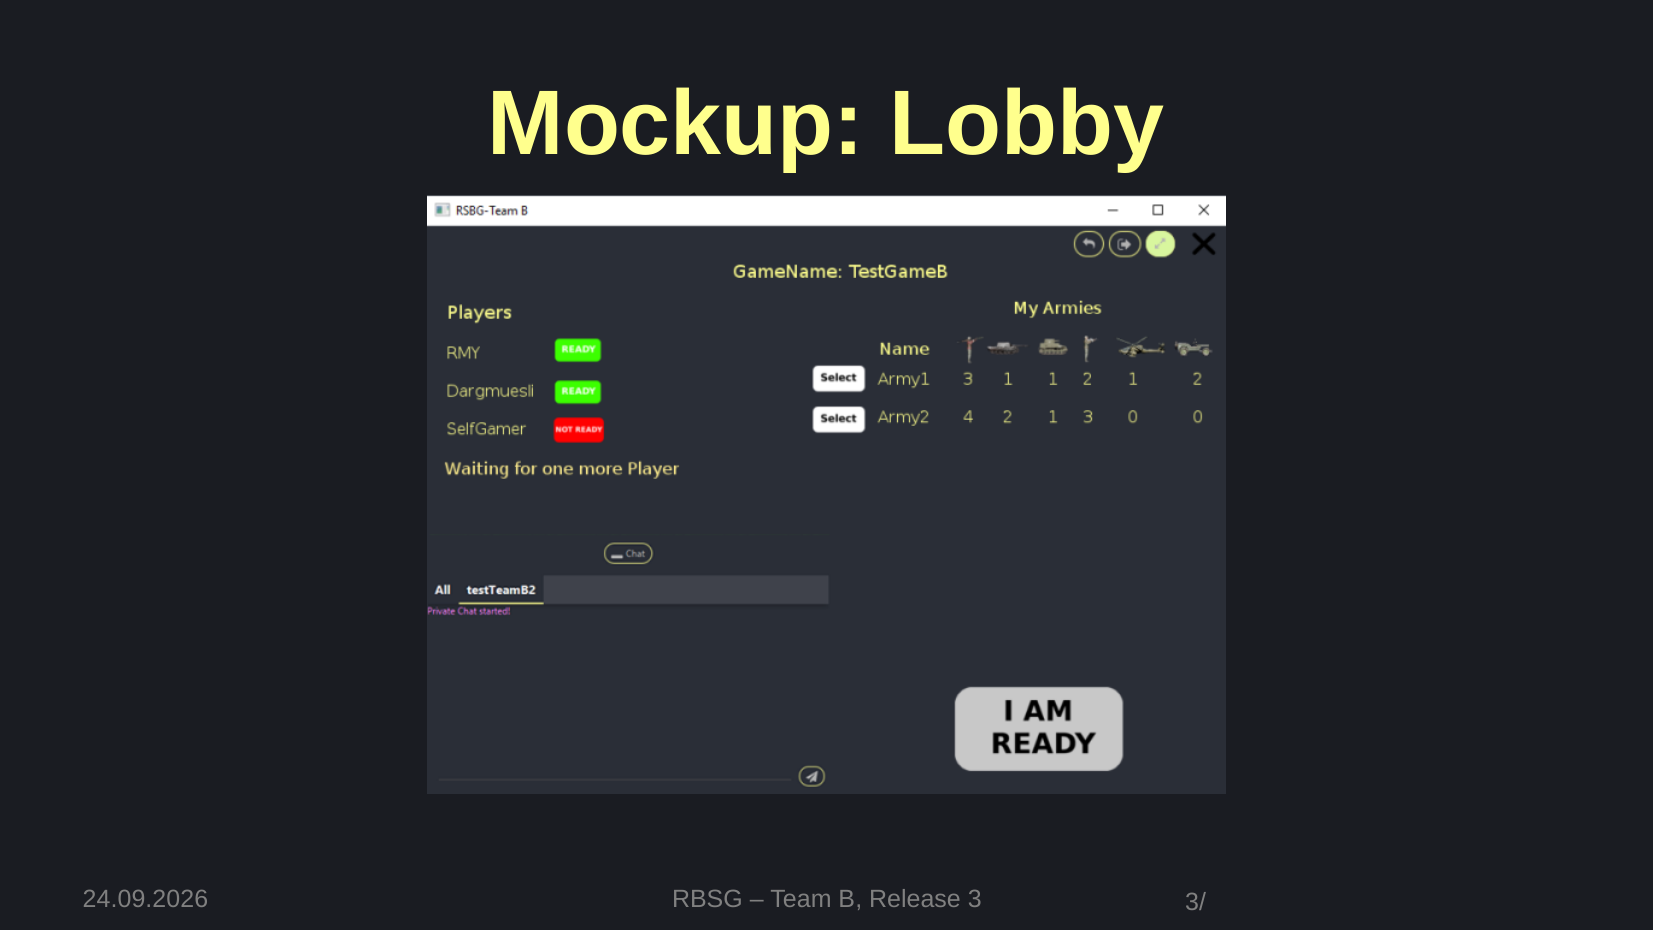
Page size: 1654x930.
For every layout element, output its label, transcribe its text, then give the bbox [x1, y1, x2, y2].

picture [427, 195, 1226, 795]
text_box 13.08.2019 [82, 882, 468, 912]
title Mockup: Lobby [82, 61, 1571, 173]
text_box / [1185, 885, 1571, 912]
text_box RBSG – Team B, Release 3 [565, 882, 1090, 912]
